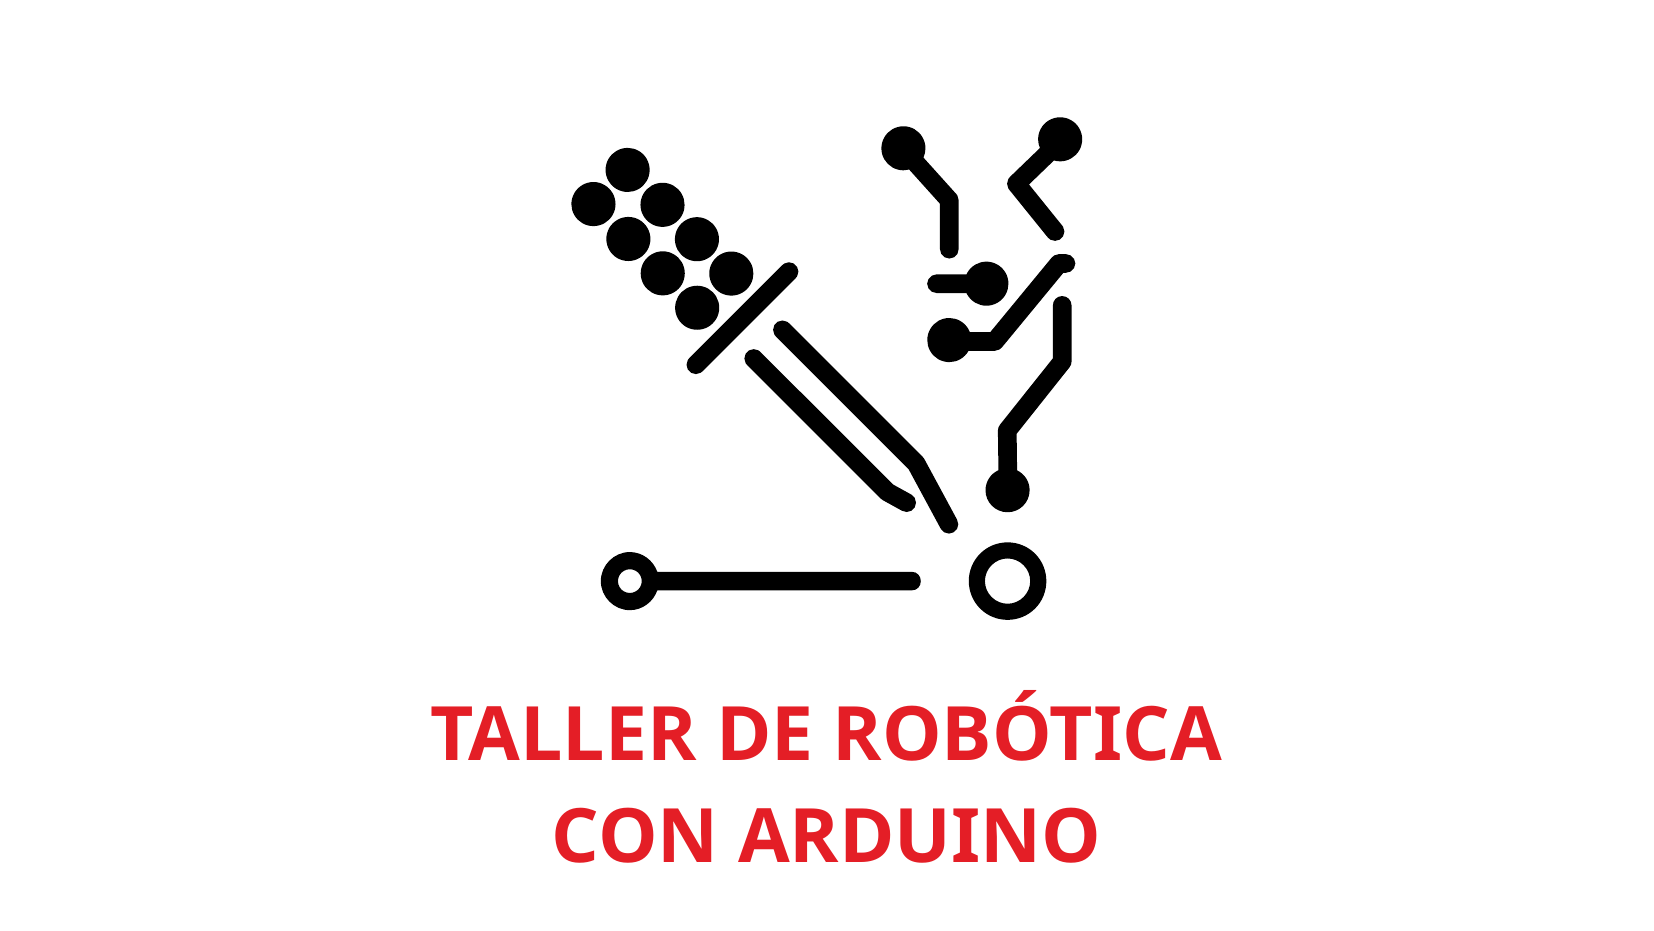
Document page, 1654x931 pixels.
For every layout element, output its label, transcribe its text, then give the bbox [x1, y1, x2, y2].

title TALLER DE ROBÓTICA CON ARDUINO [14, 667, 1639, 899]
picture [519, 61, 1134, 676]
